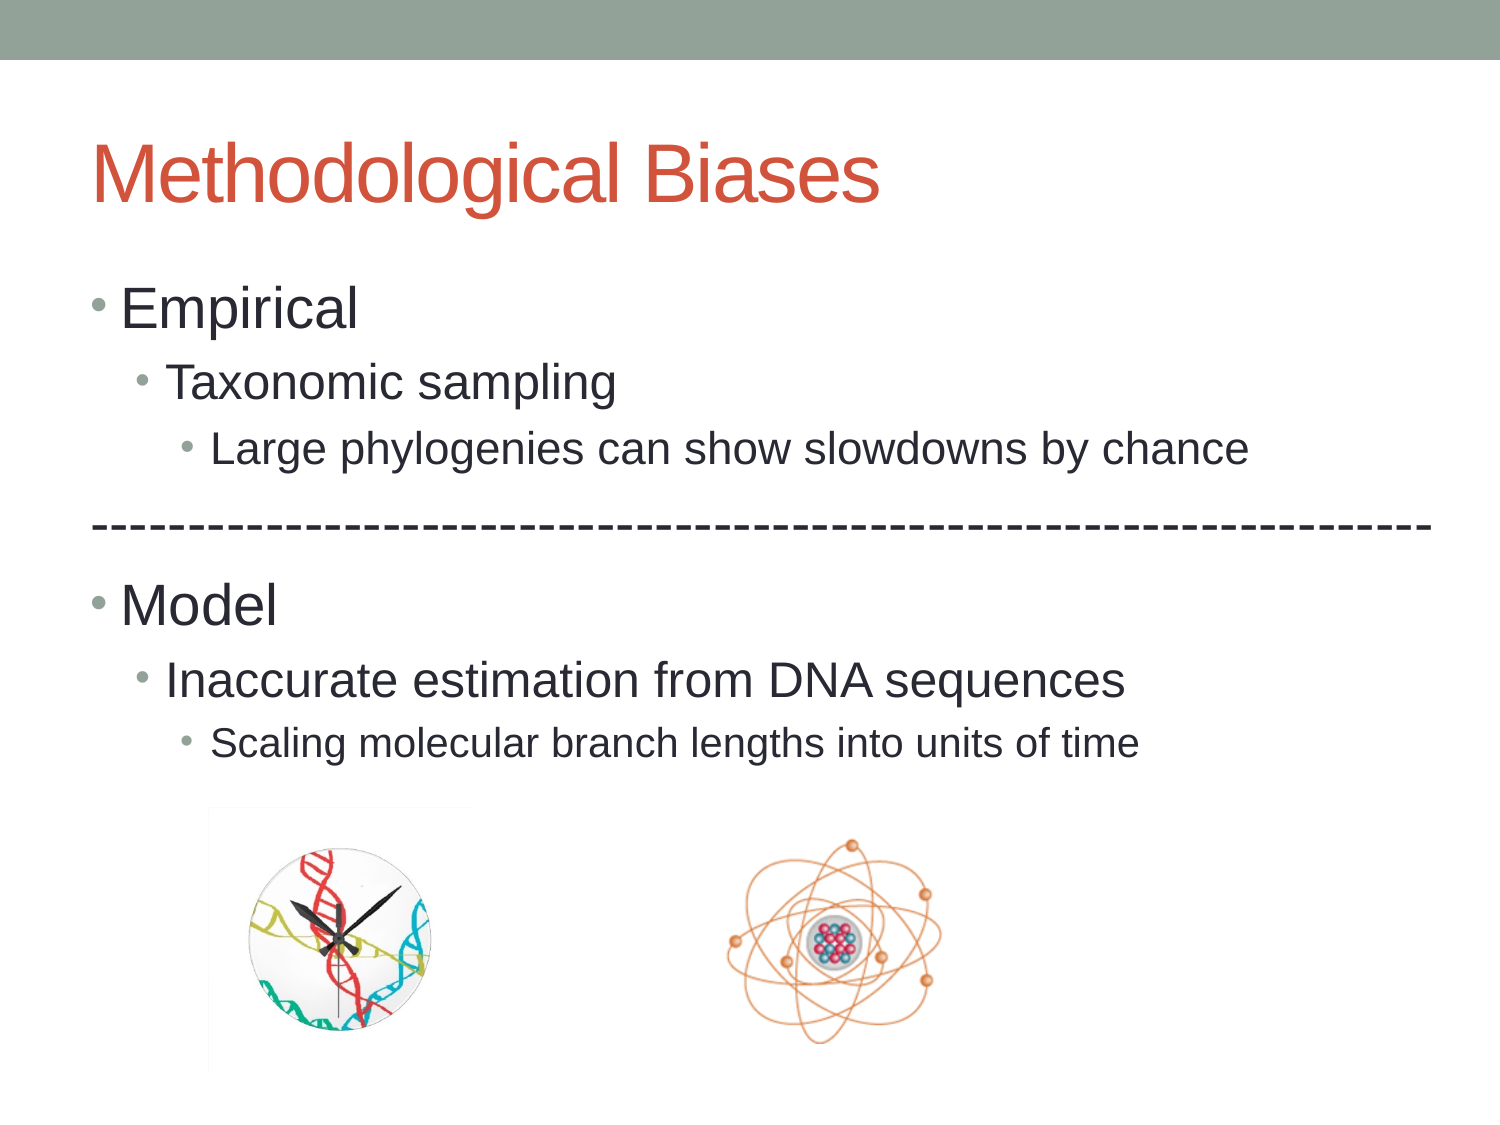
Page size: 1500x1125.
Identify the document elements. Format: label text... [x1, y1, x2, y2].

title Methodological Biases [75, 87, 1425, 250]
picture [724, 836, 949, 1044]
picture [208, 807, 472, 1072]
list Empirical Taxonomic sampling Large phylogenies can show slowdowns by chance --------------------------------------------------------------------- Model Inaccurate estimation from DNA sequences Scaling molecular branch lengths into units of time [75, 262, 1463, 963]
